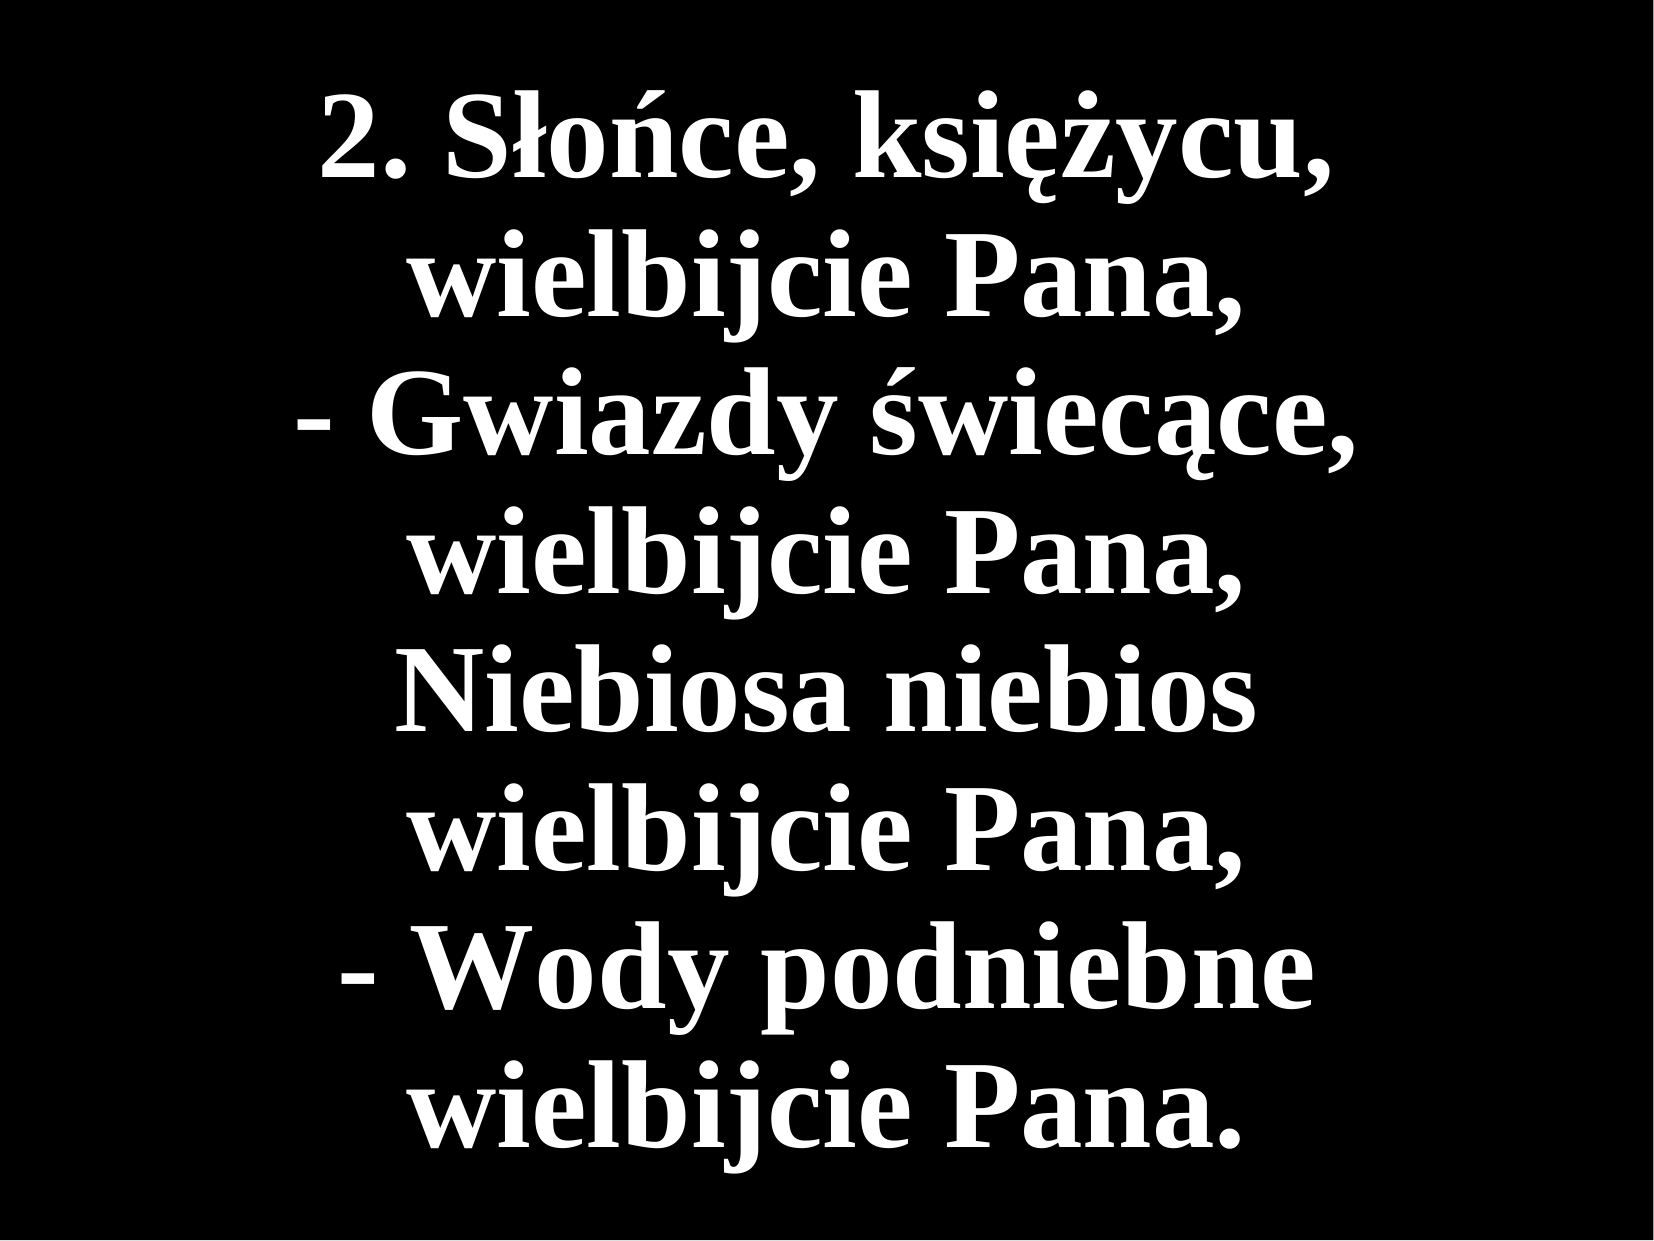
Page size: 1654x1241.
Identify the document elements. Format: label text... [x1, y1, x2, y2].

title 2. Słońce, księżycu, wielbijcie Pana, - Gwiazdy świecące, wielbijcie Pana, Niebiosa niebios wielbijcie Pana, - Wody podniebne wielbijcie Pana. [0, 0, 1654, 1241]
